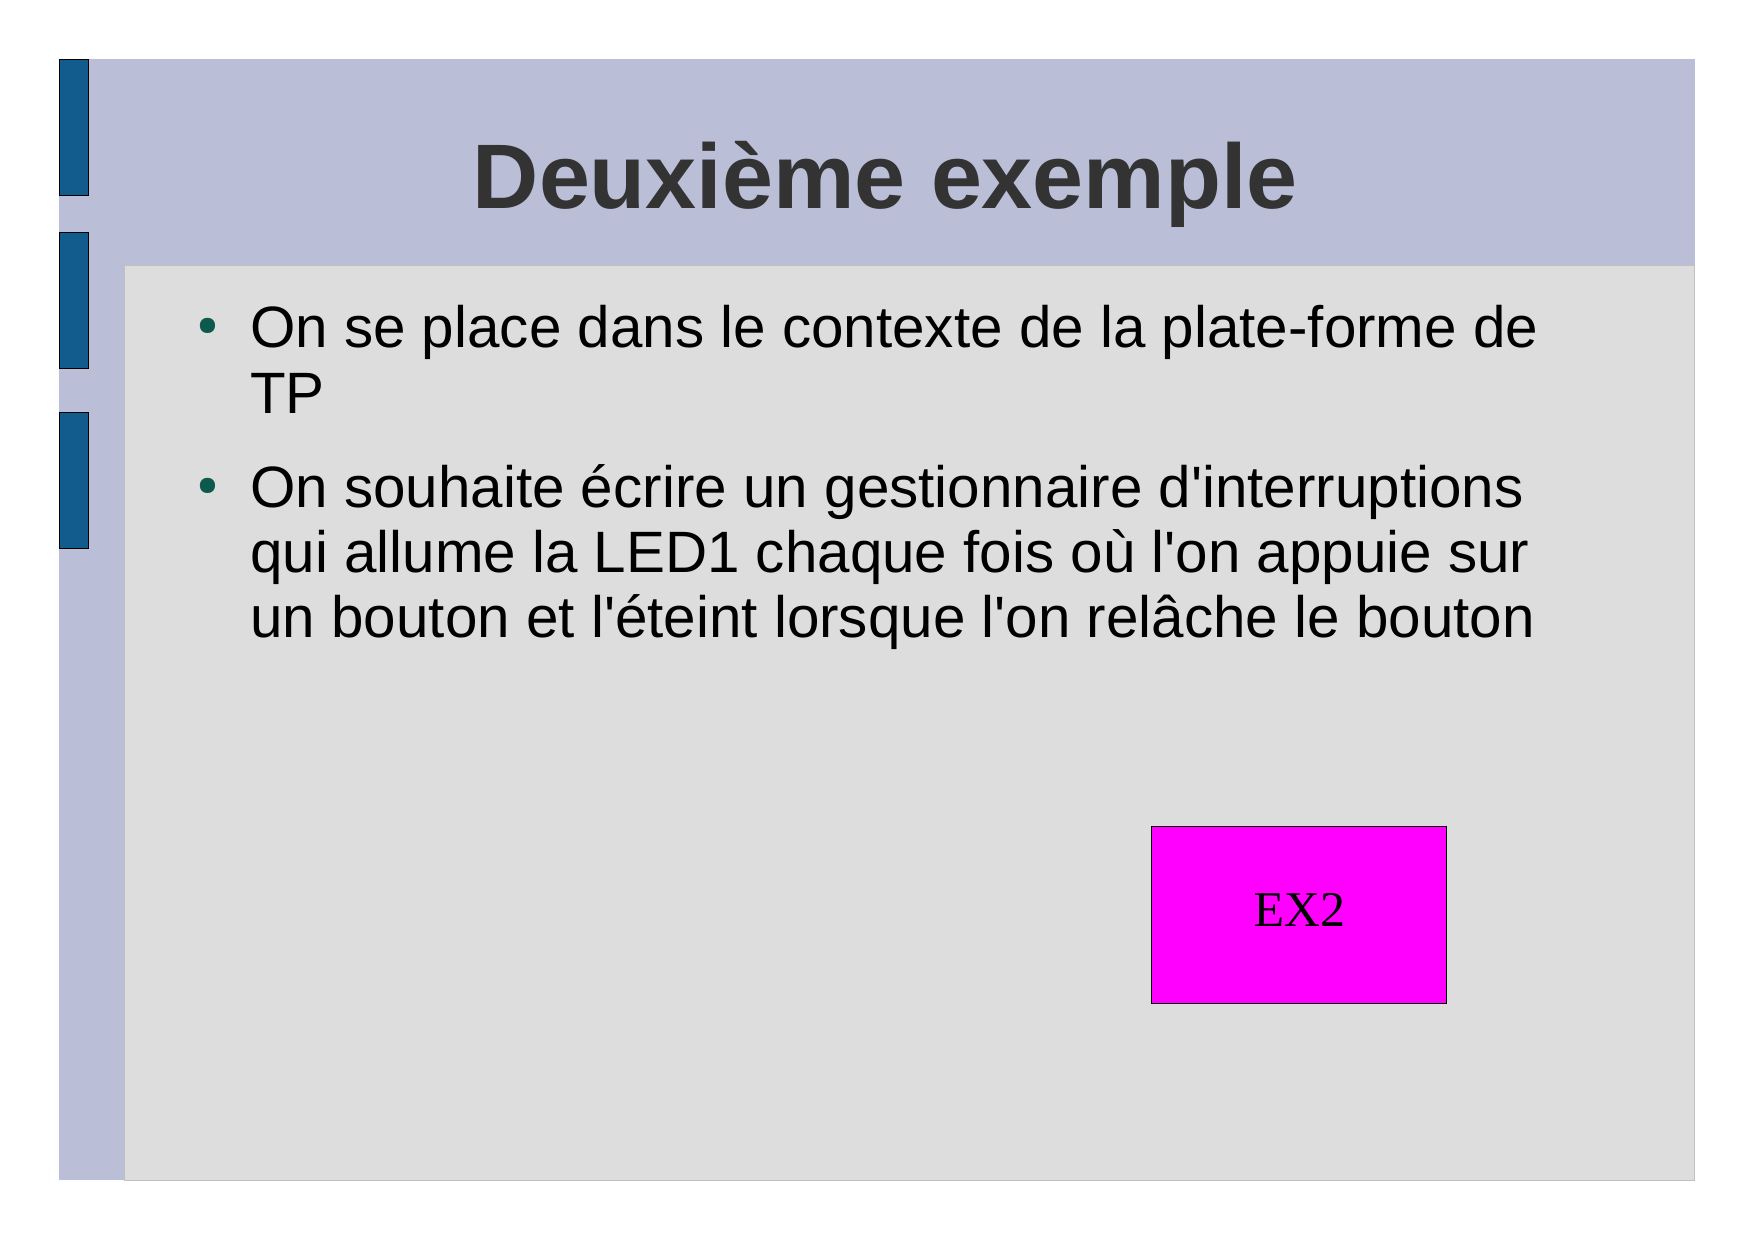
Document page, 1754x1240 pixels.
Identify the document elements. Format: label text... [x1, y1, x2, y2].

text_box EX2 [1151, 826, 1447, 1004]
list On se place dans le contexte de la plate-forme de TP On souhaite écrire un gestionnaire d'interruptions qui allume la LED1 chaque fois où l'on appuie sur un bouton et l'éteint lorsque l'on relâche le bouton [179, 295, 1577, 1093]
title Deuxième exemple [118, 88, 1654, 266]
